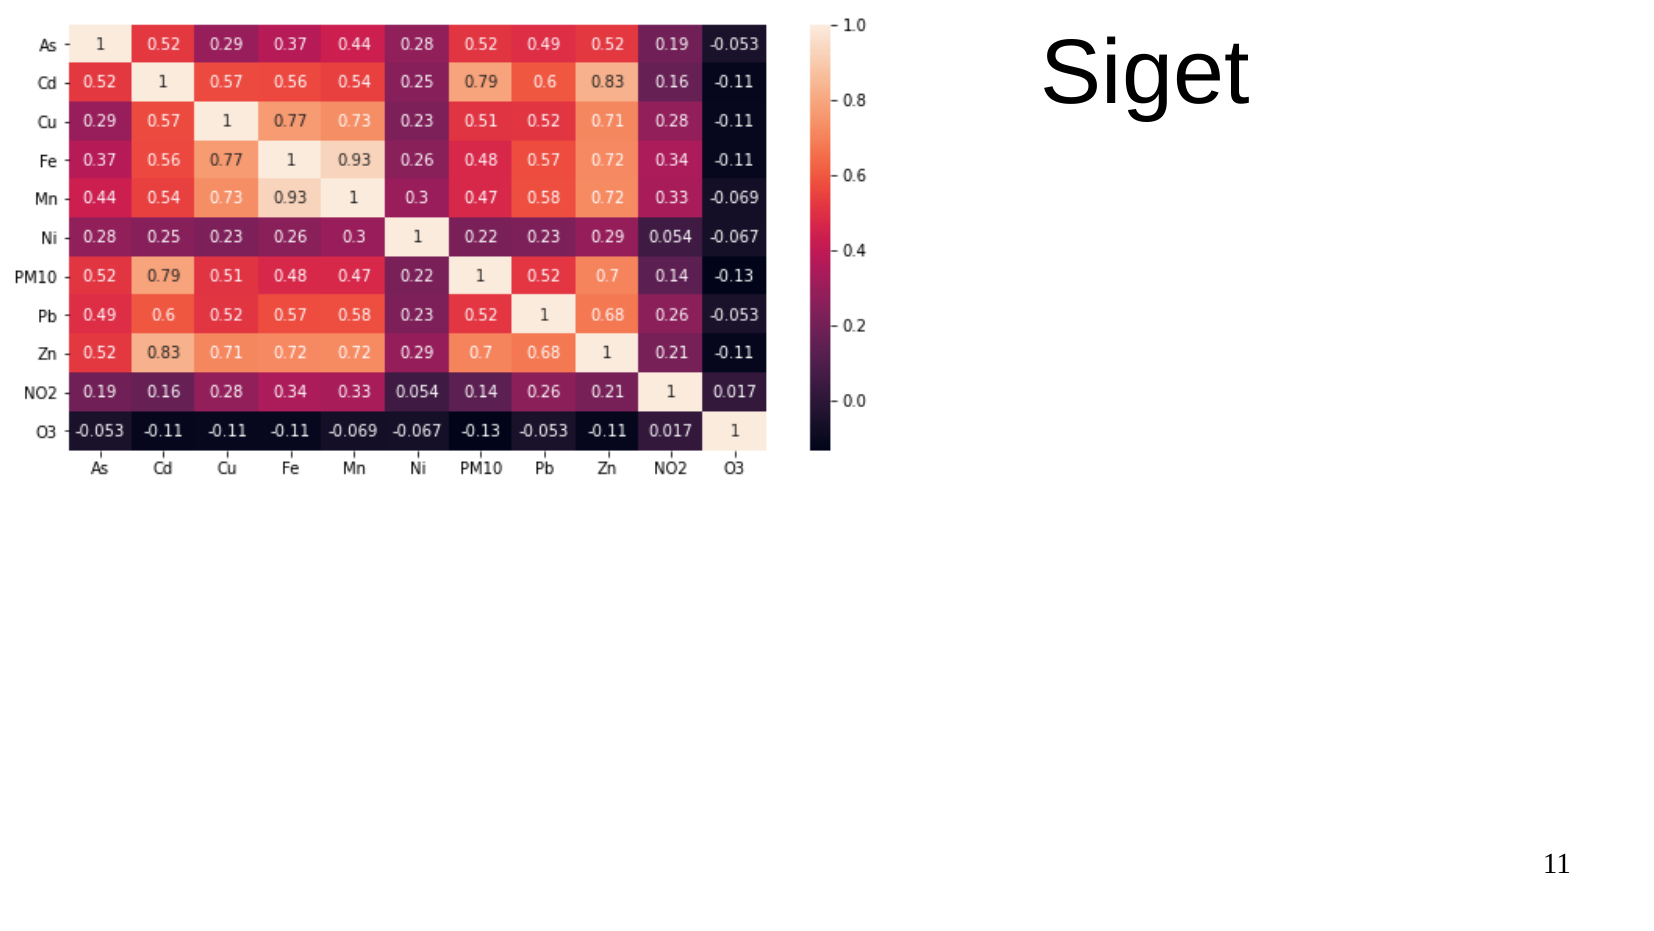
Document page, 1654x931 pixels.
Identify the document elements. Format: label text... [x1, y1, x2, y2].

title Siget [720, 7, 1571, 136]
picture [13, 11, 876, 490]
